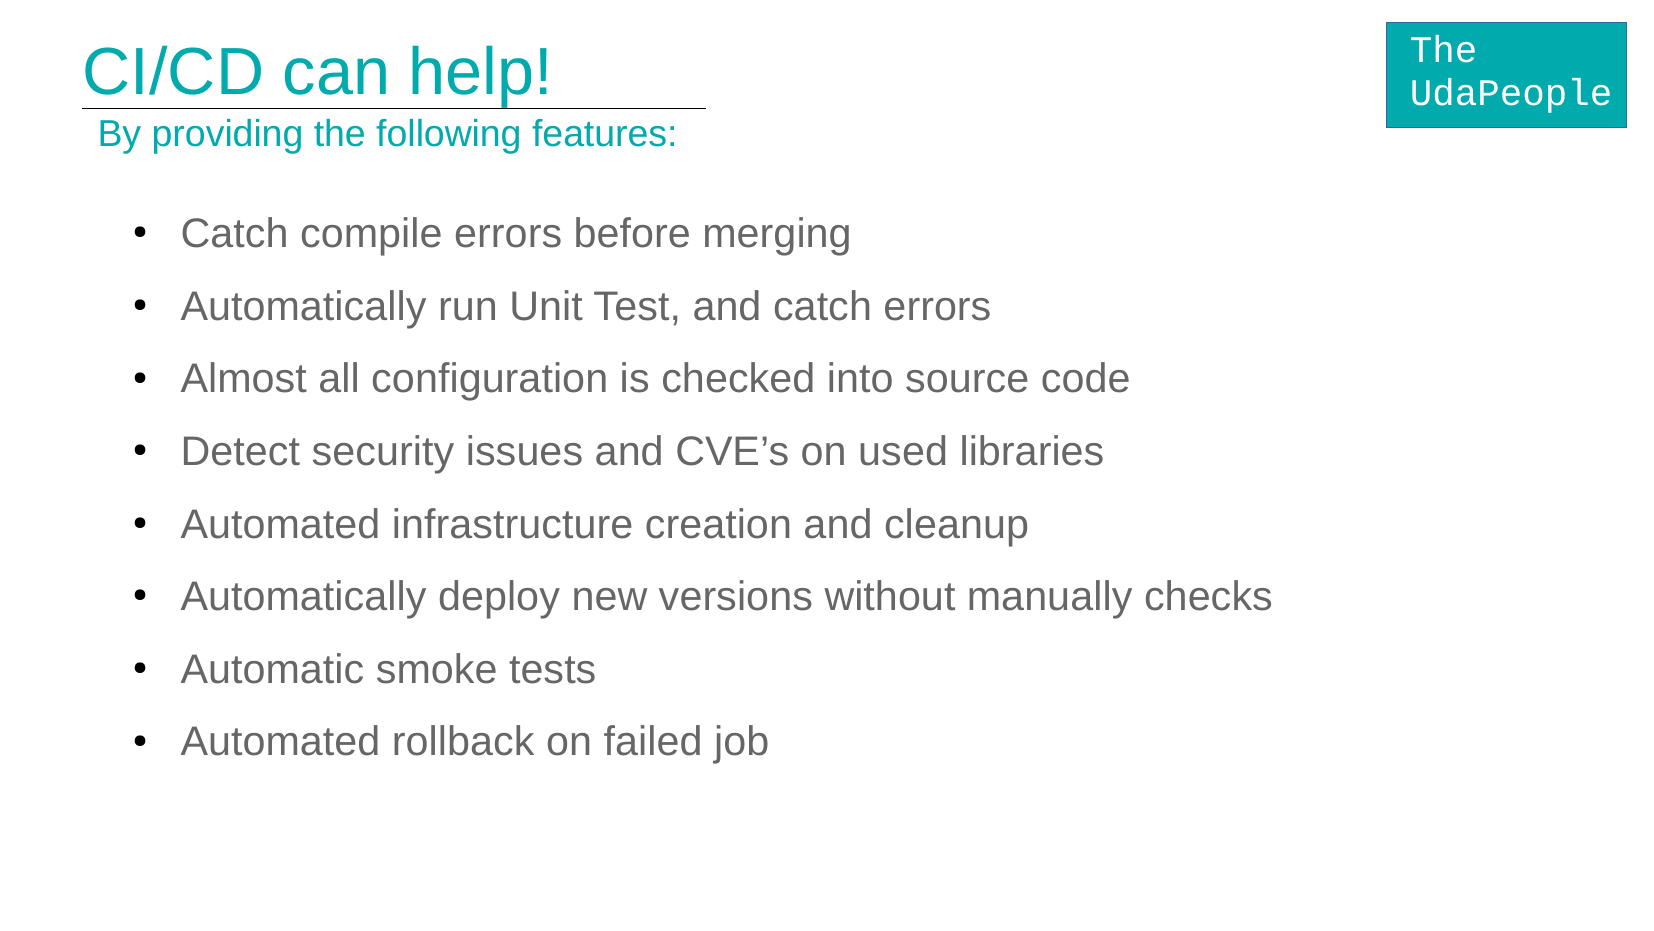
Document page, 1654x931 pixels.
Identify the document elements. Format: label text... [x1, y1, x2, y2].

title CI/CD can help! [82, 33, 1386, 109]
text_box [1386, 22, 1627, 128]
list Catch compile errors before merging Automatically run Unit Test, and catch errors Almost all configuration is checked into source code Detect security issues and CVE’s on used libraries Automated infrastructure creation and cleanup Automatically deploy new versions without manually checks Automatic smoke tests Automated rollback on failed job [116, 210, 1606, 841]
text_box By providing the following features: [82, 105, 841, 166]
text_box The UdaPeople [1395, 24, 1636, 166]
